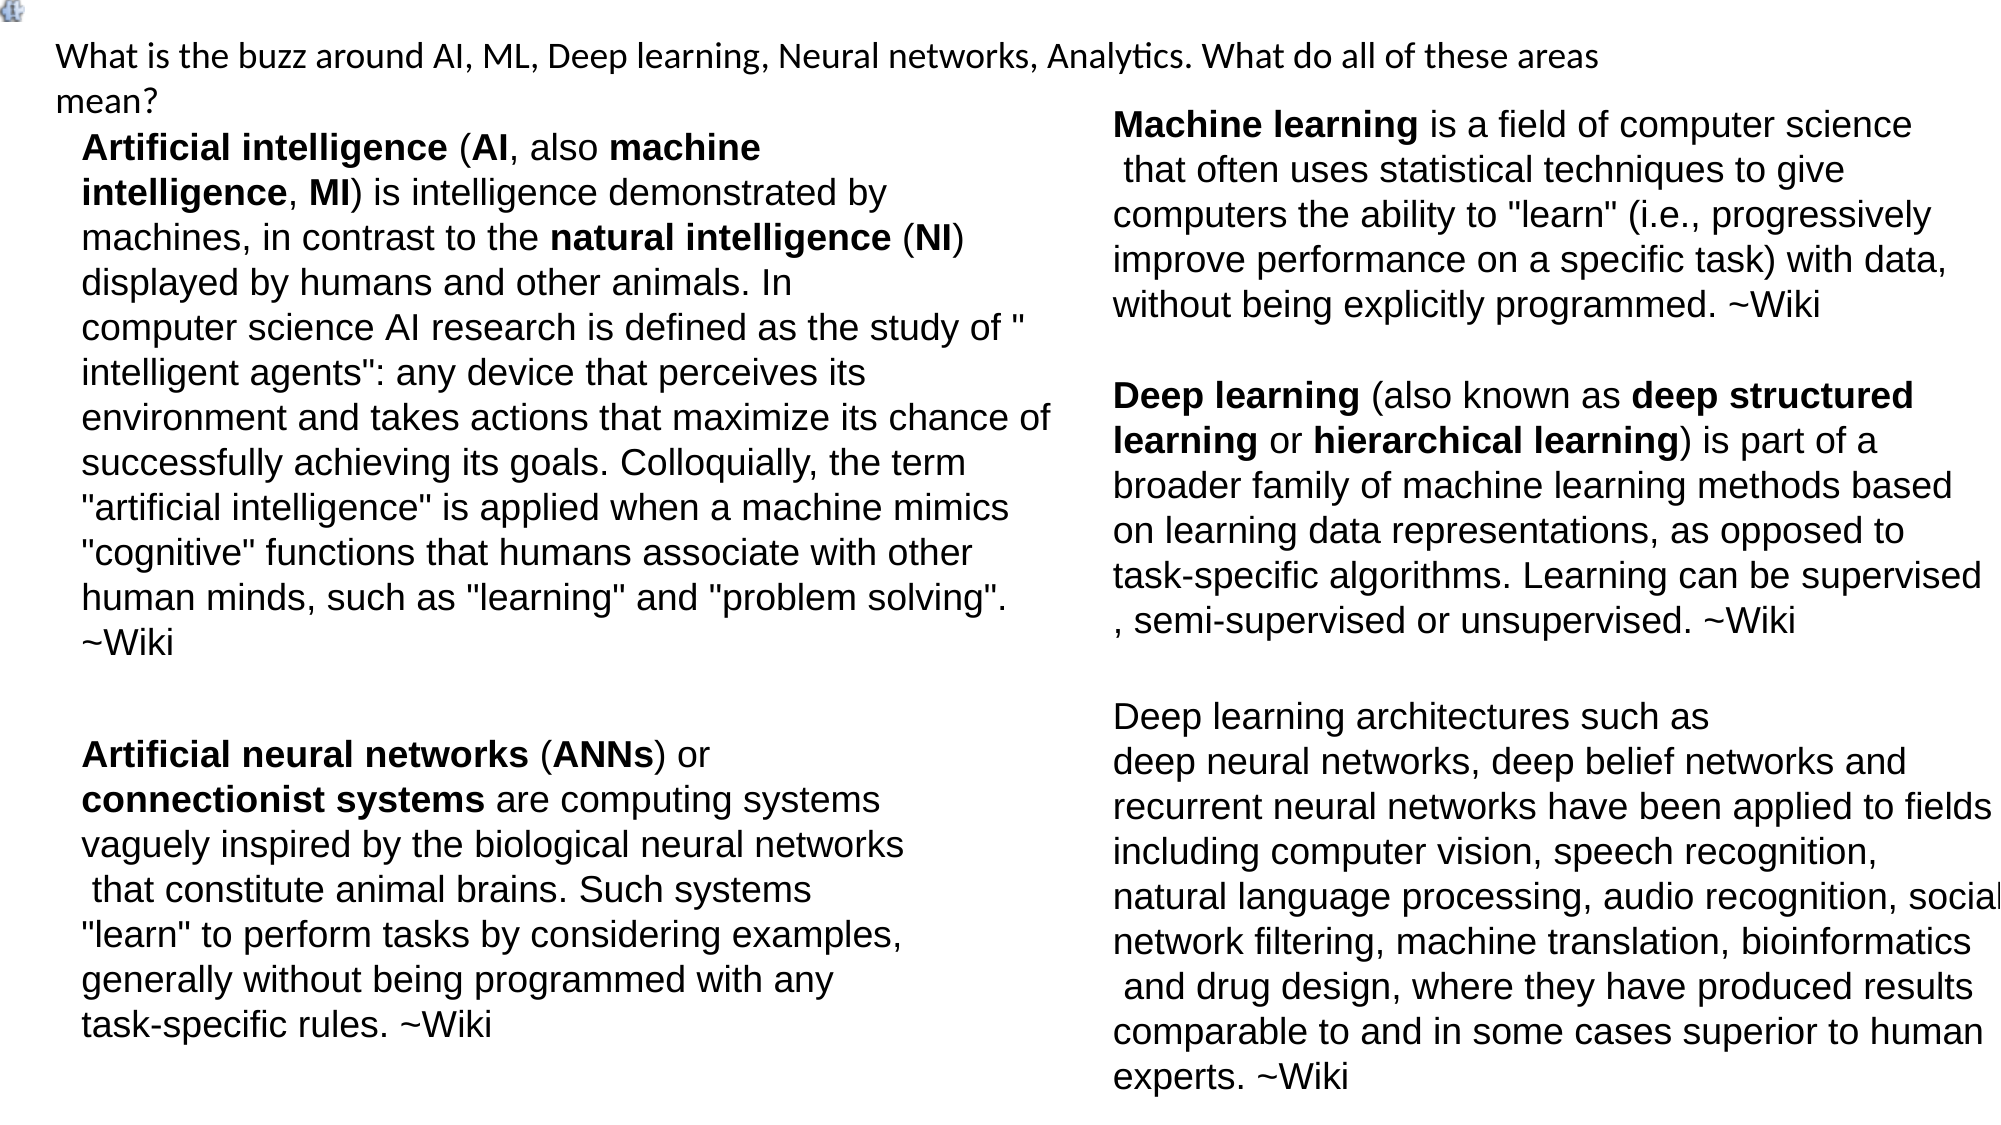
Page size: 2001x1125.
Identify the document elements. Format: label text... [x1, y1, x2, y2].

text_box Artificial neural networks (ANNs) or connectionist systems are computing systems vaguely inspired by the biological neural networks that constitute animal brains. Such systems "learn" to perform tasks by considering examples, generally without being programmed with any task-specific rules. ~Wiki [66, 723, 934, 1053]
text_box Deep learning architectures such as deep neural networks, deep belief networks and recurrent neural networks have been applied to fields including computer vision, speech recognition, natural language processing, audio recognition, social network filtering, machine translation, bioinformatics and drug design, where they have produced results comparable to and in some cases superior to human experts. ~Wiki [1098, 685, 2000, 1105]
text_box What is the buzz around AI, ML, Deep learning, Neural networks, Analytics. What do all of these areas mean? [40, 24, 1621, 129]
text_box Deep learning (also known as deep structured learning or hierarchical learning) is part of a broader family of machine learning methods based on learning data representations, as opposed to task-specific algorithms. Learning can be supervised, semi-supervised or unsupervised. ~Wiki [1098, 363, 2000, 649]
text_box Machine learning is a field of computer science that often uses statistical techniques to give computers the ability to "learn" (i.e., progressively improve performance on a specific task) with data, without being explicitly programmed. ~Wiki [1098, 92, 1965, 333]
picture [0, 0, 25, 22]
text_box Artificial intelligence (AI, also machine intelligence, MI) is intelligence demonstrated by machines, in contrast to the natural intelligence (NI) displayed by humans and other animals. In computer science AI research is defined as the study of "intelligent agents": any device that perceives its environment and takes actions that maximize its chance of successfully achieving its goals. Colloquially, the term "artificial intelligence" is applied when a machine mimics "cognitive" functions that humans associate with other human minds, such as "learning" and "problem solving". ~Wiki [66, 116, 1067, 671]
